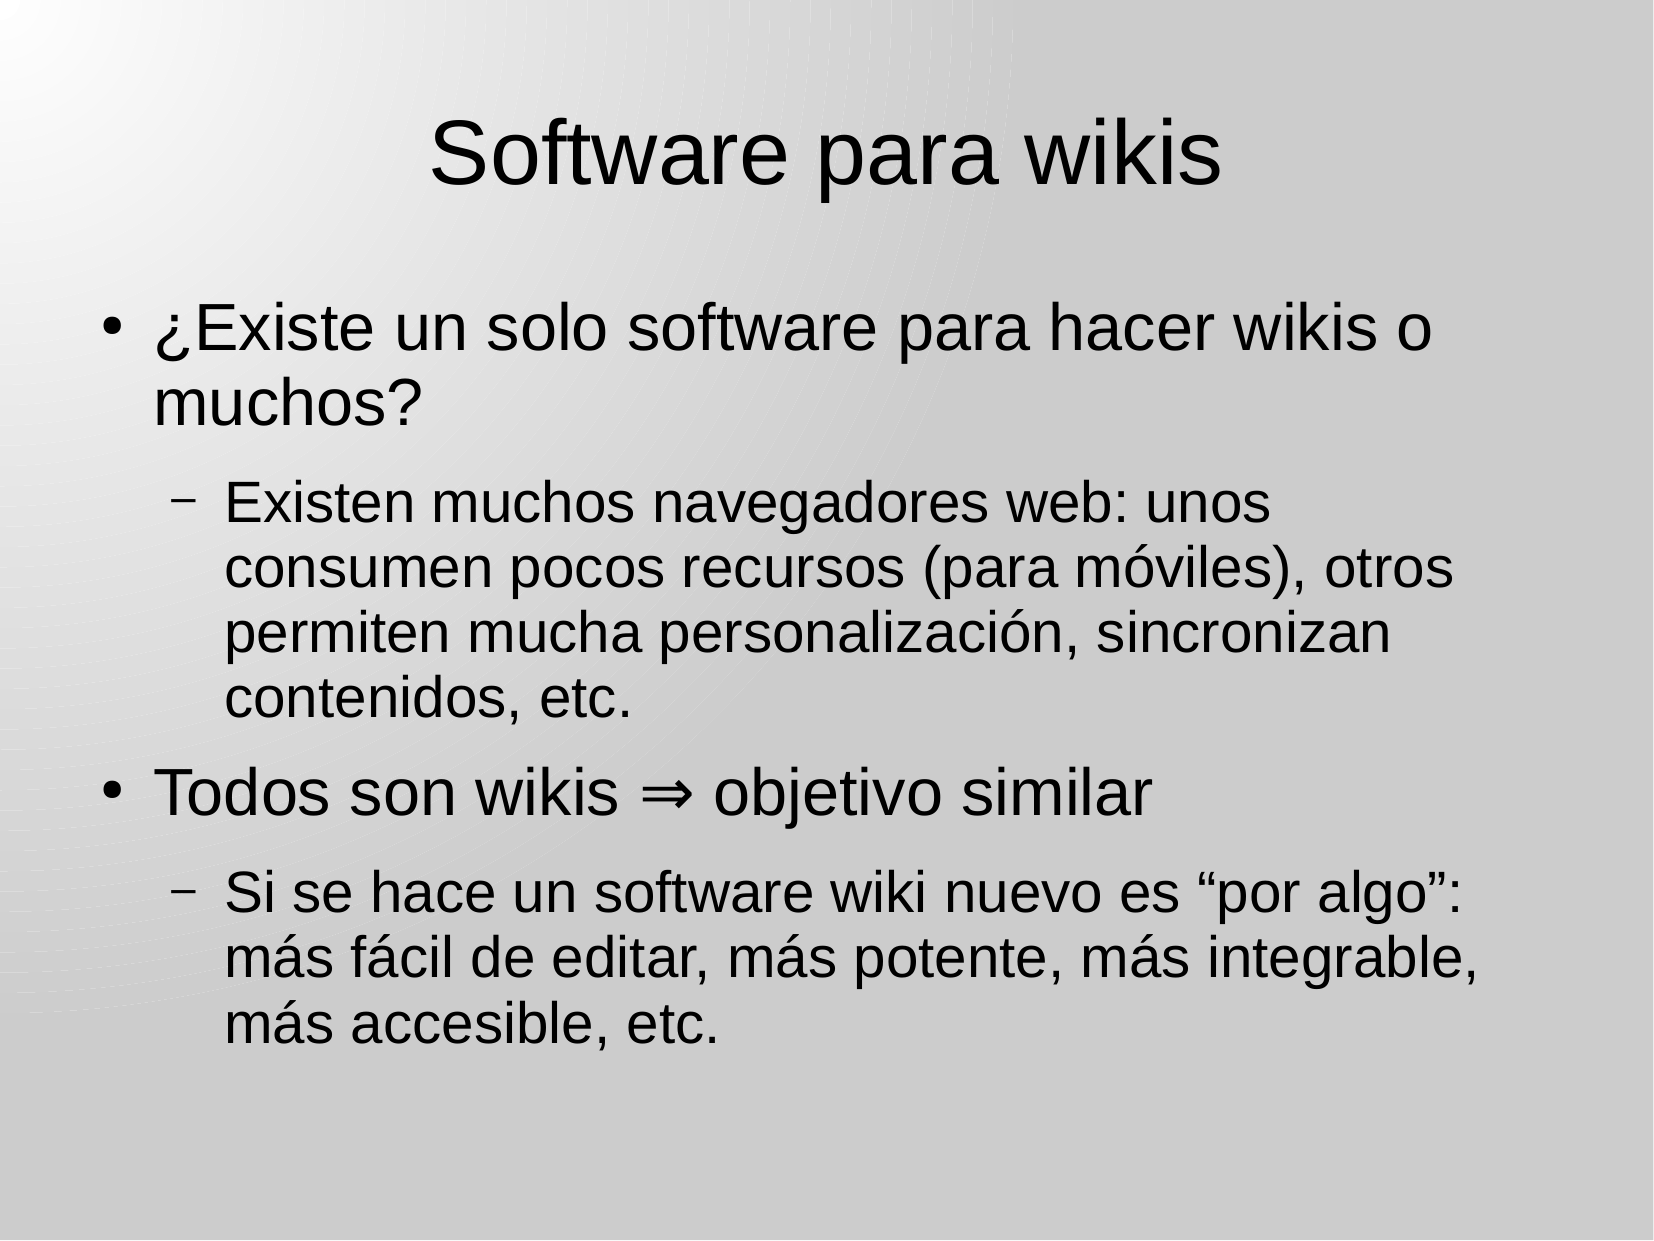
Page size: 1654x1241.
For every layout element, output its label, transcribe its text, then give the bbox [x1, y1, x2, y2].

list ¿Existe un solo software para hacer wikis o muchos? Existen muchos navegadores web: unos consumen pocos recursos (para móviles), otros permiten mucha personalización, sincronizan contenidos, etc. Todos son wikis ⇒ objetivo similar Si se hace un software wiki nuevo es “por algo”: más fácil de editar, más potente, más integrable, más accesible, etc. [82, 290, 1538, 1109]
title Software para wikis [82, 49, 1571, 257]
